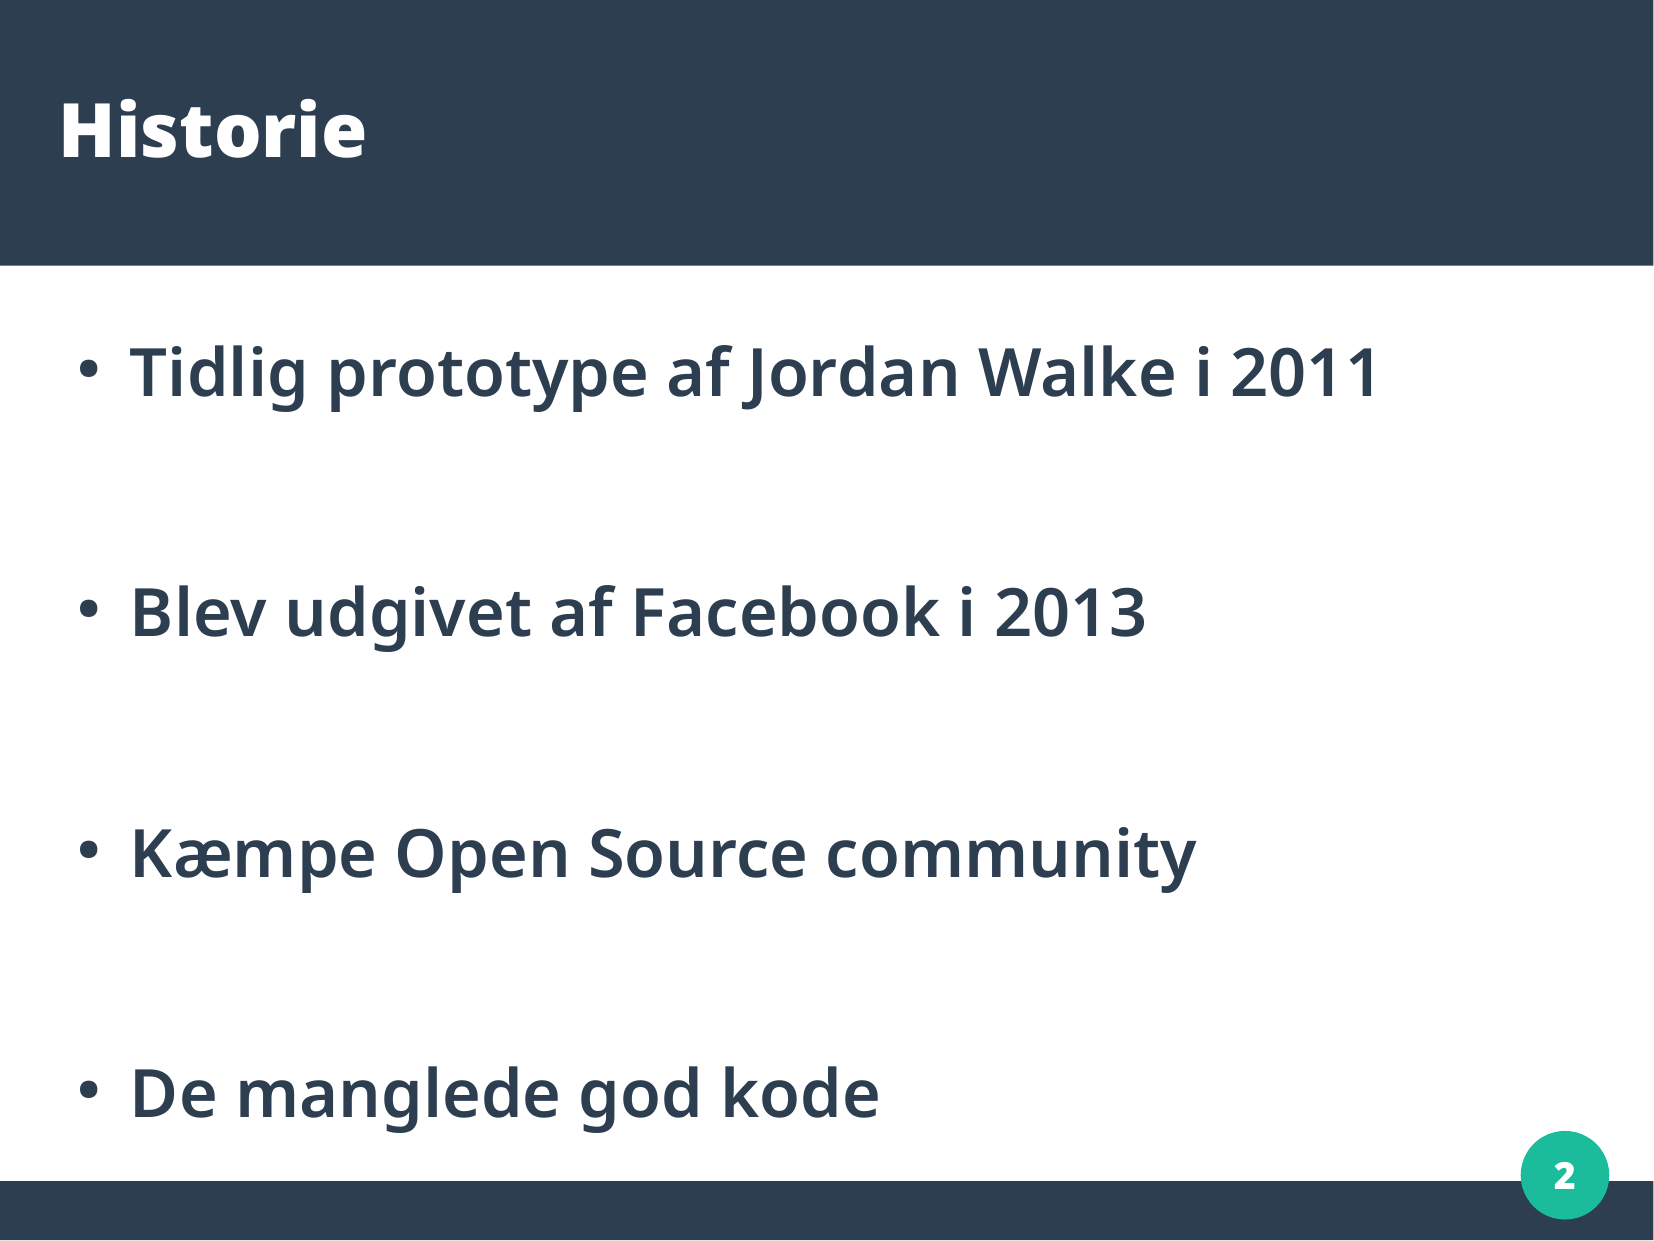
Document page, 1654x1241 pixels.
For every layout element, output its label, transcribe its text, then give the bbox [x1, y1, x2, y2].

title Historie [59, 49, 1595, 207]
list Tidlig prototype af Jordan Walke i 2011 Blev udgivet af Facebook i 2013 Kæmpe Open Source community De manglede god kode [59, 324, 1595, 1152]
